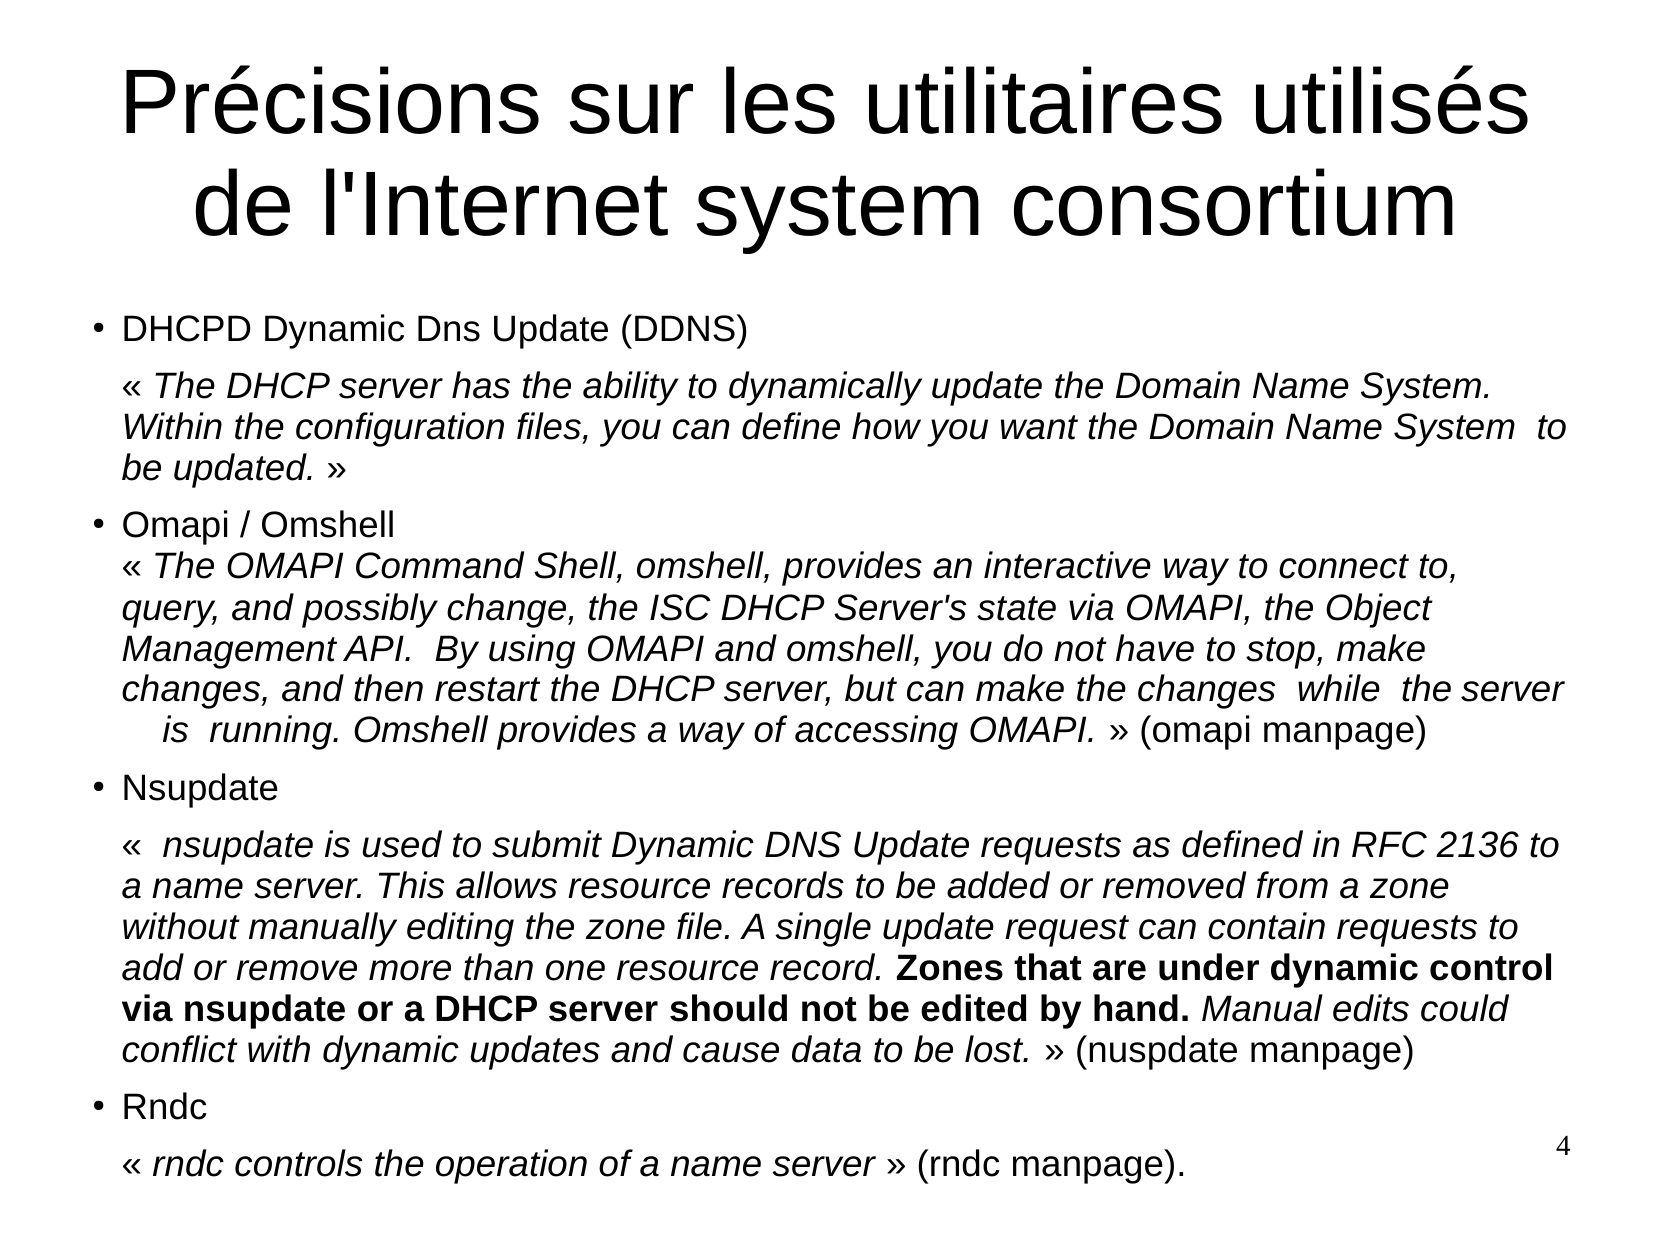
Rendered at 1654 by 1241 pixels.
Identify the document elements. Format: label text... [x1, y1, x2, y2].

title Précisions sur les utilitaires utilisés de l'Internet system consortium [82, 49, 1571, 257]
list DHCPD Dynamic Dns Update (DDNS) « The DHCP server has the ability to dynamically update the Domain Name System. Within the configuration files, you can define how you want the Domain Name System to be updated. » Omapi / Omshell « The OMAPI Command Shell, omshell, provides an interactive way to connect to, query, and possibly change, the ISC DHCP Server's state via OMAPI, the Object Management API. By using OMAPI and omshell, you do not have to stop, make changes, and then restart the DHCP server, but can make the changes while the server is running. Omshell provides a way of accessing OMAPI. » (omapi manpage) Nsupdate « nsupdate is used to submit Dynamic DNS Update requests as defined in RFC 2136 to a name server. This allows resource records to be added or removed from a zone without manually editing the zone file. A single update request can contain requests to add or remove more than one resource record. Zones that are under dynamic control via nsupdate or a DHCP server should not be edited by hand. Manual edits could conflict with dynamic updates and cause data to be lost. » (nuspdate manpage) Rndc « rndc controls the operation of a name server » (rndc manpage). [82, 308, 1571, 1205]
